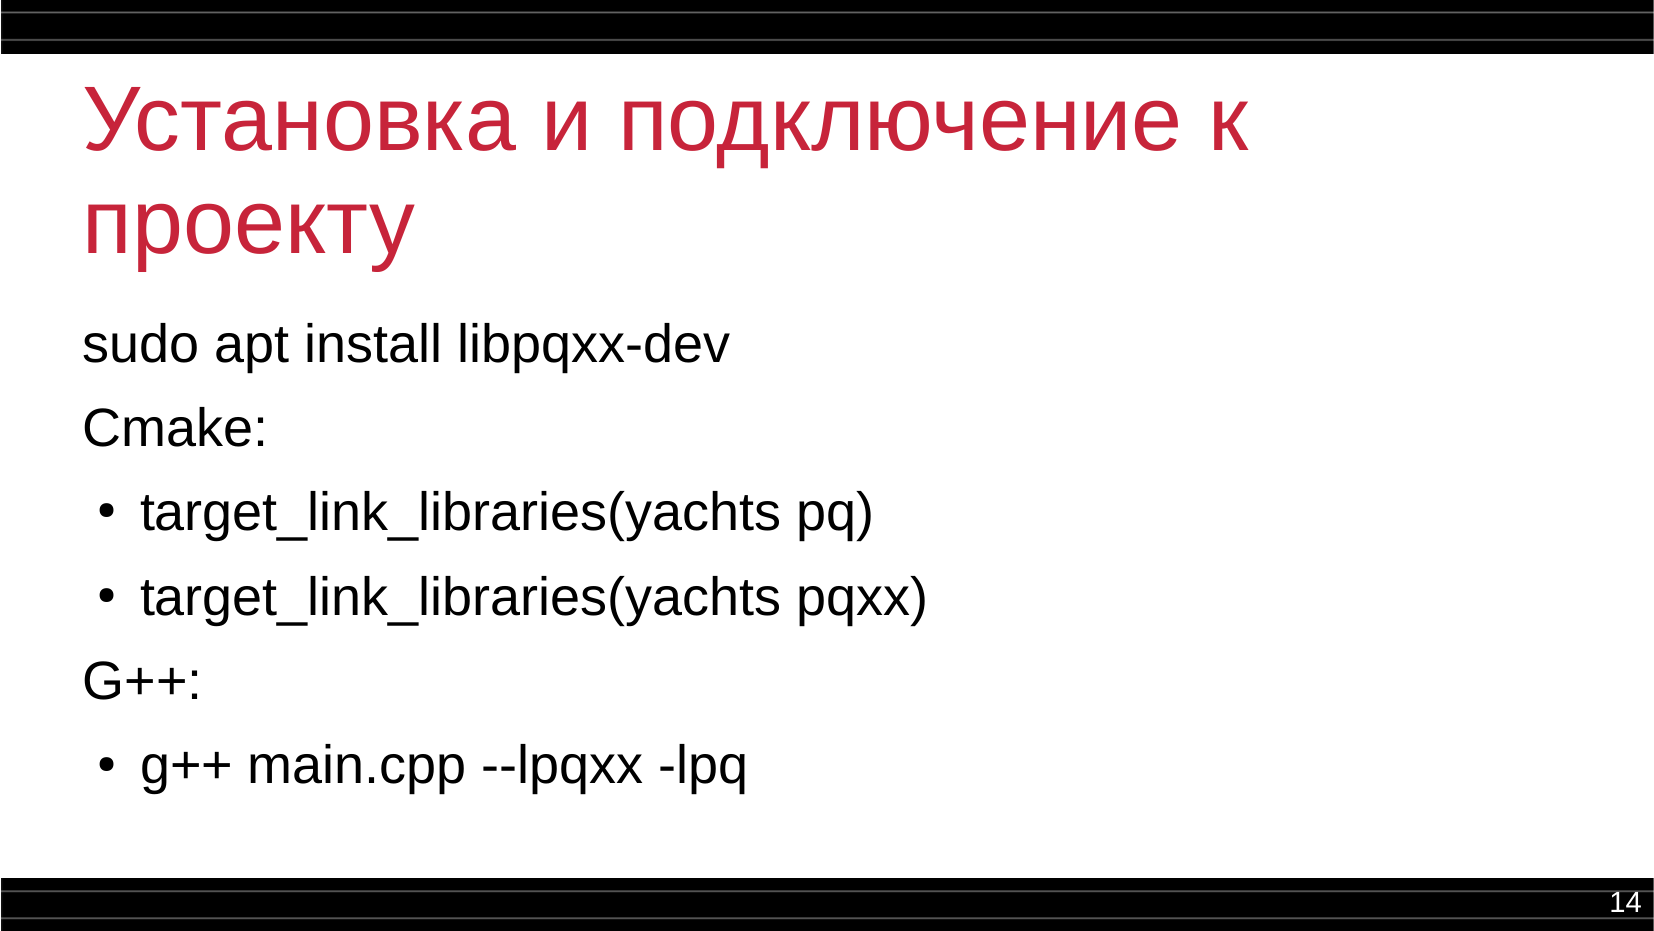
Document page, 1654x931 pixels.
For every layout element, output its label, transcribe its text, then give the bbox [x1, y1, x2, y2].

list sudo apt install libpqxx-dev Cmake: target_link_libraries(yachts pq) target_link_libraries(yachts pqxx) G++: g++ main.cpp --lpqxx -lpq [82, 312, 1571, 799]
picture [1, 0, 1654, 54]
title Установка и подключение к проекту [82, 67, 1571, 273]
picture [1, 878, 1654, 931]
